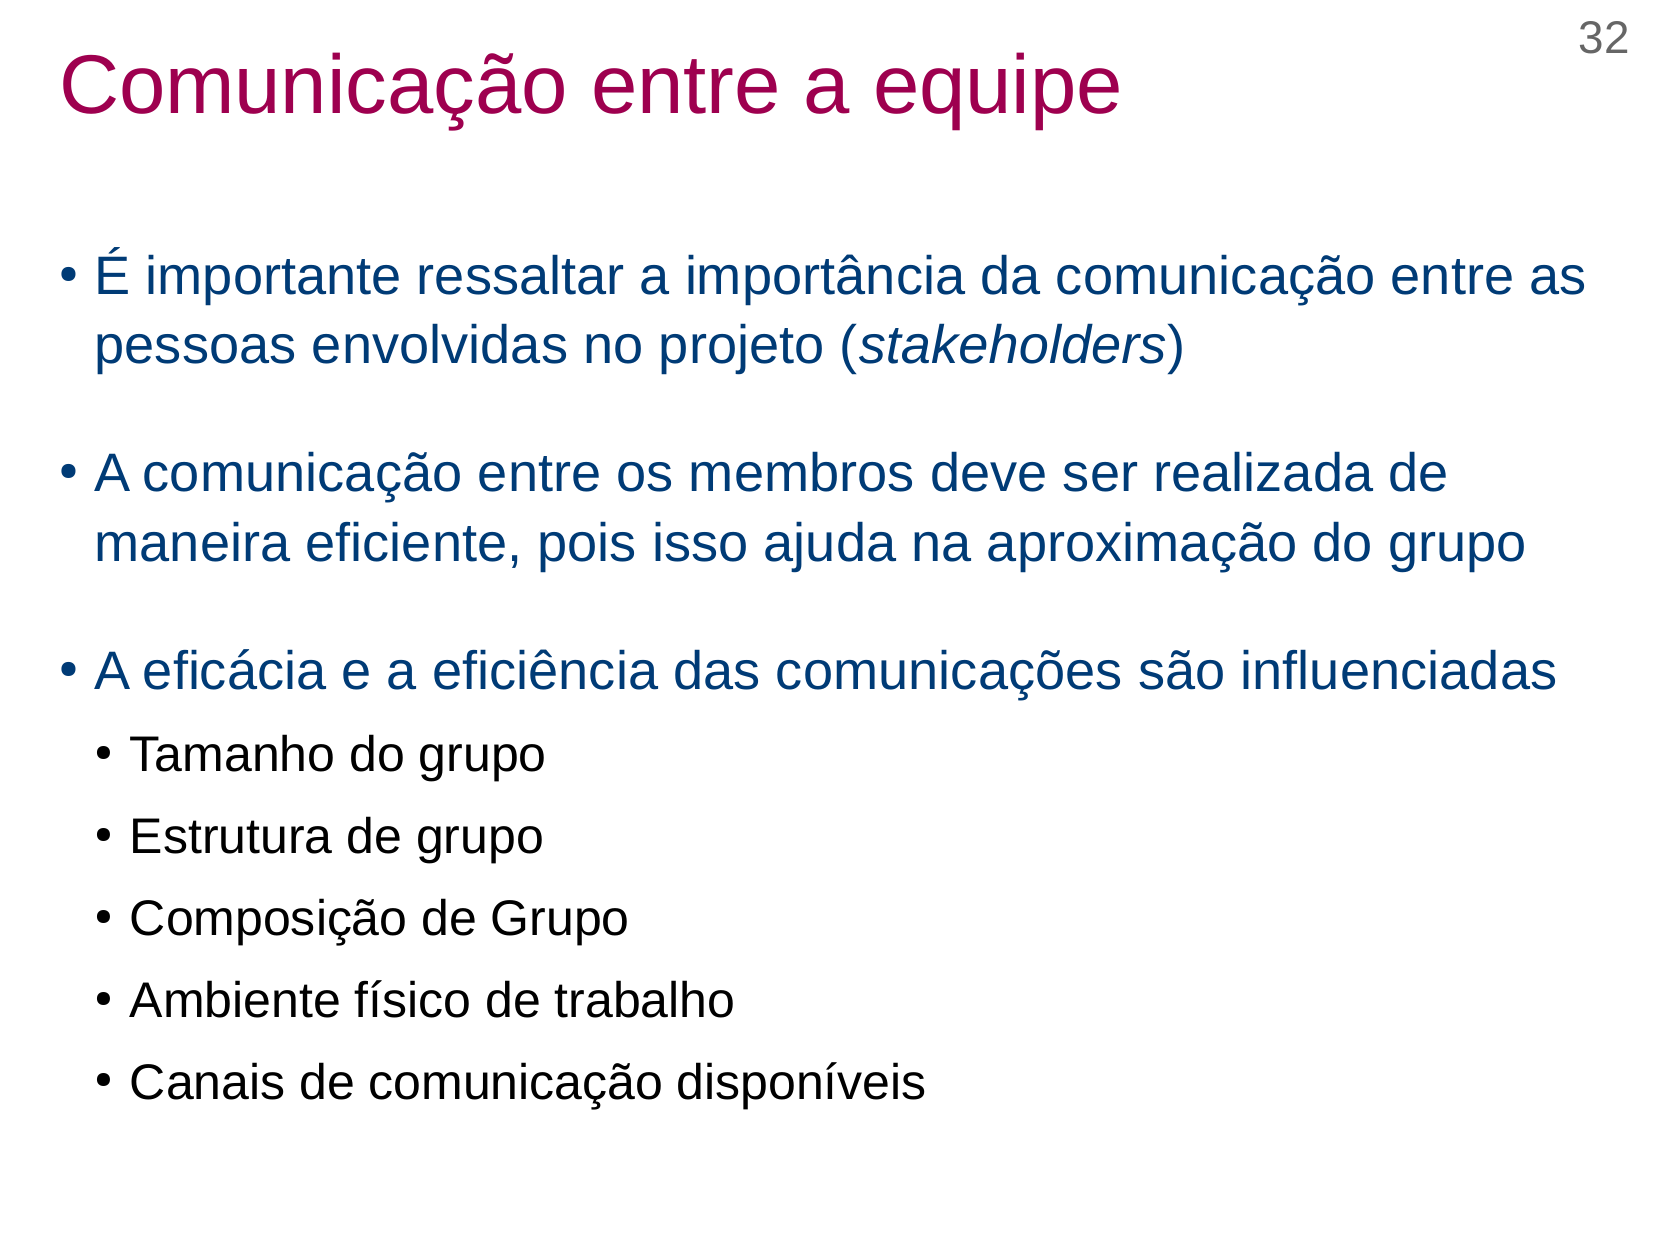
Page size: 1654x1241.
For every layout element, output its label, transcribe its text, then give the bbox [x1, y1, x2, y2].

title Comunicação entre a equipe [59, 29, 1595, 148]
list É importante ressaltar a importância da comunicação entre as pessoas envolvidas no projeto (stakeholders) A comunicação entre os membros deve ser realizada de maneira eficiente, pois isso ajuda na aproximação do grupo A eficácia e a eficiência das comunicações são influenciadas Tamanho do grupo Estrutura de grupo Composição de Grupo Ambiente físico de trabalho Canais de comunicação disponíveis [59, 236, 1595, 1211]
